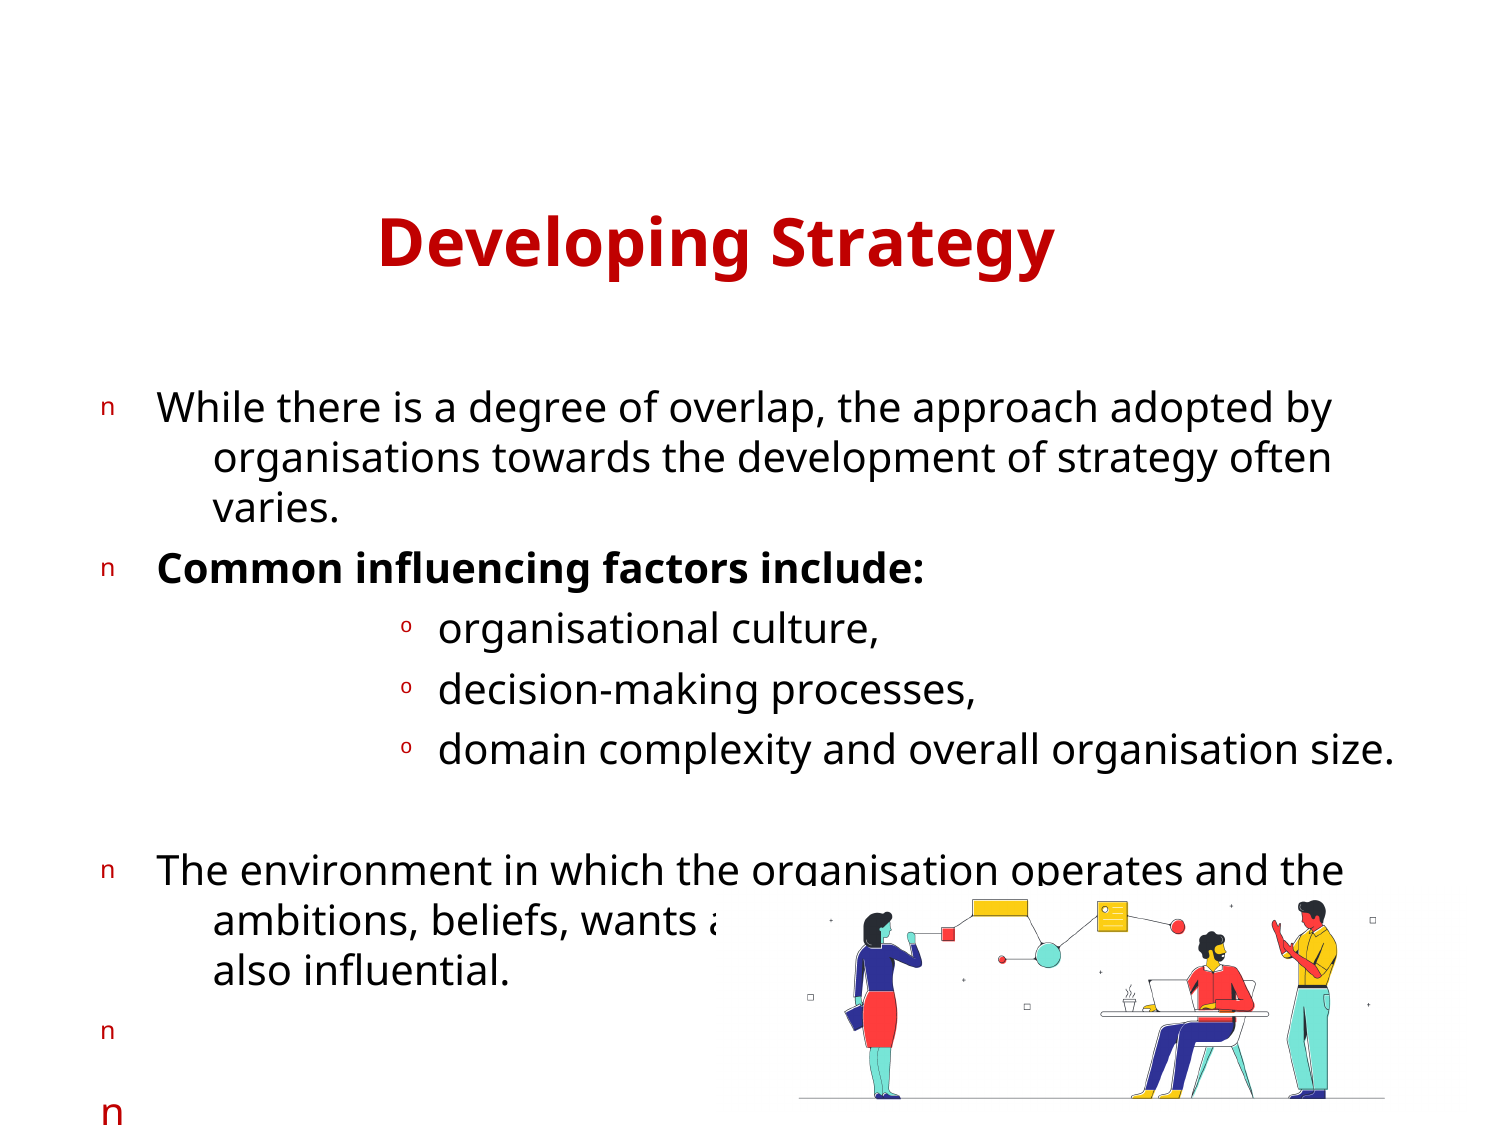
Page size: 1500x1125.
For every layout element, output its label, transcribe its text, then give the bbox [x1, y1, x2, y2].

title Developing Strategy [145, 90, 1288, 288]
picture [716, 886, 1467, 1112]
list While there is a degree of overlap, the approach adopted by organisations towards the development of strategy often varies. Common influencing factors include: organisational culture, decision-making processes, domain complexity and overall organisation size. The environment in which the organisation operates and the ambitions, beliefs, wants and needs of key stakeholders are also influential. [85, 373, 1415, 1112]
